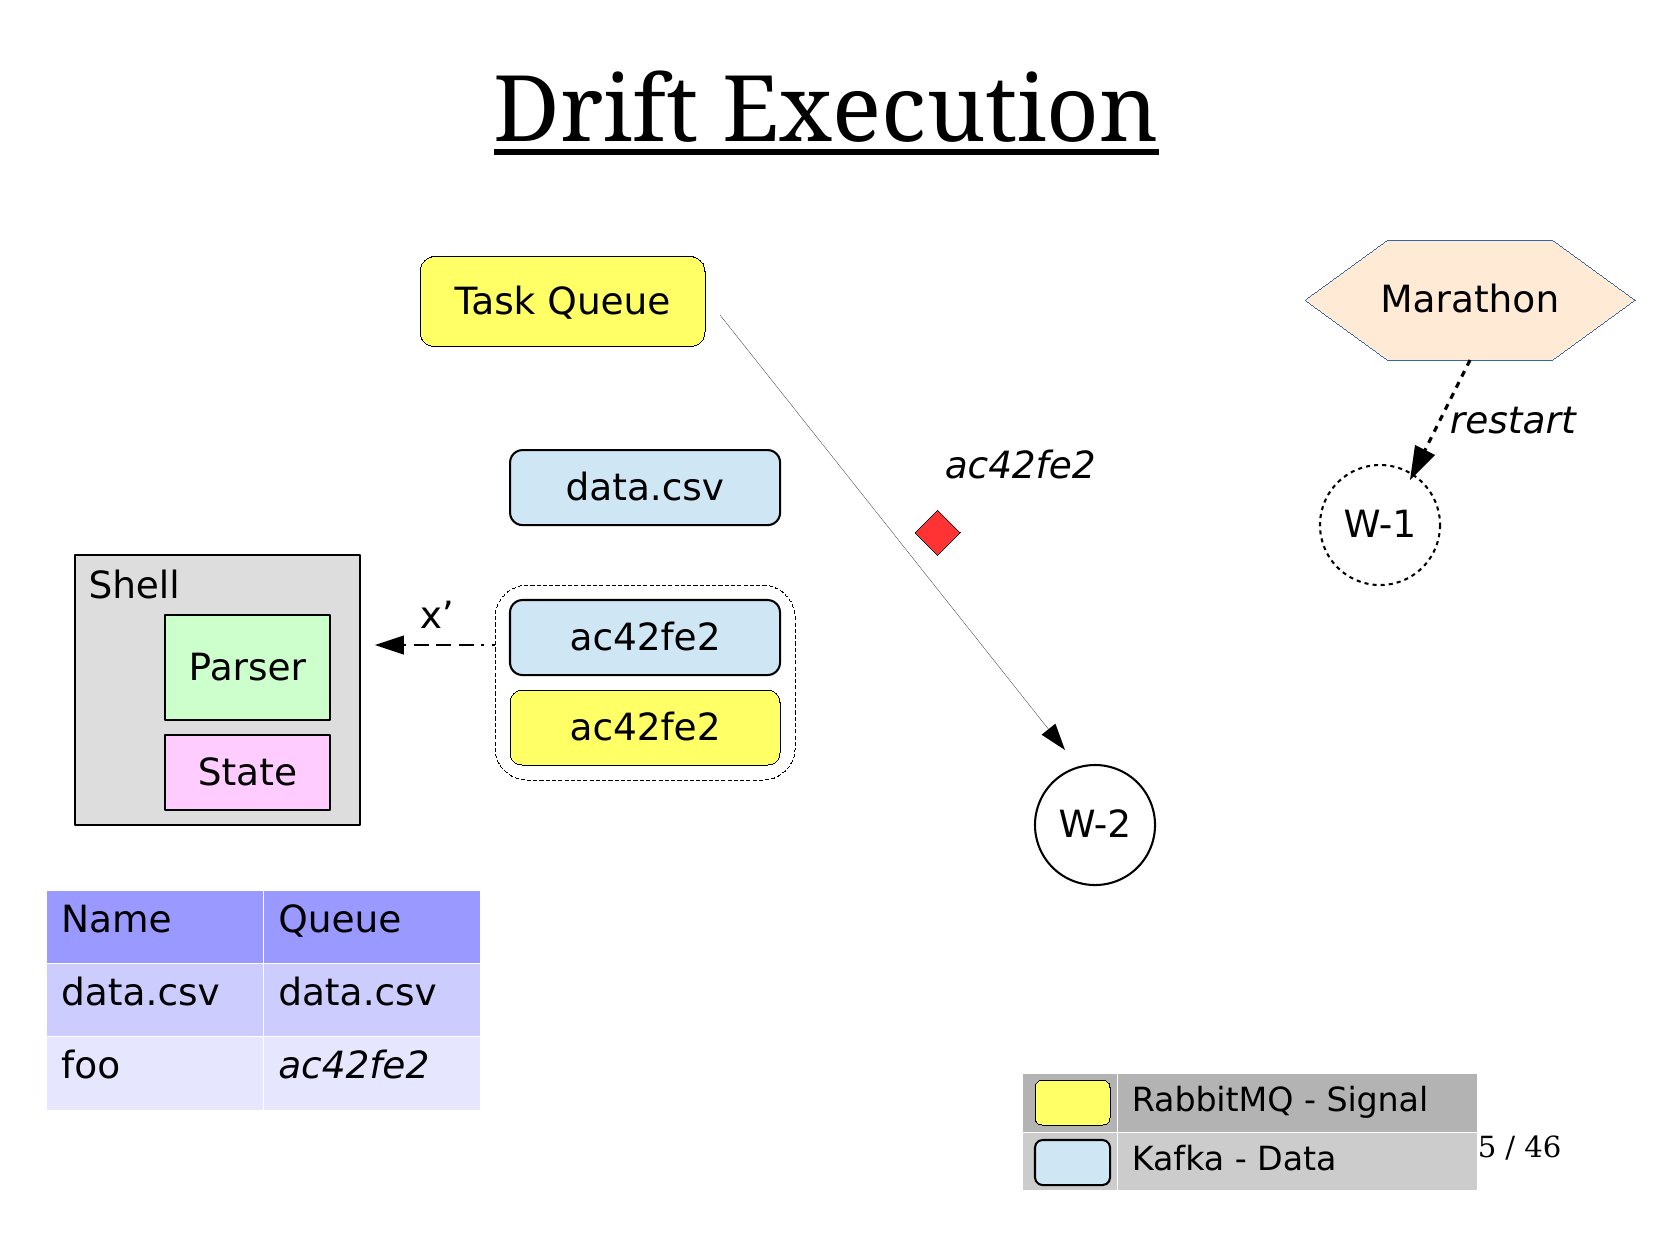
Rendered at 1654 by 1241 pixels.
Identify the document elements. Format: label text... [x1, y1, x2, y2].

text_box restart [1435, 391, 1592, 451]
text_box Parser [165, 615, 331, 721]
table_header Queue [264, 891, 480, 963]
text_box data.csv [510, 450, 781, 526]
table_header Name [47, 891, 263, 963]
text_box [495, 585, 796, 781]
table_cell Kafka - Data [1118, 1133, 1477, 1190]
table_header RabbitMQ - Signal [1118, 1074, 1477, 1132]
table_cell data.csv [47, 964, 263, 1036]
text_box State [165, 735, 331, 811]
text_box W-2 [1035, 765, 1156, 886]
table_cell foo [47, 1037, 263, 1110]
text_box Task Queue [420, 256, 706, 347]
text_box Shell [73, 556, 196, 616]
table_cell ac42fe2 [264, 1037, 480, 1110]
table_header [1023, 1074, 1117, 1132]
title Drift Execution [82, 2, 1571, 211]
text_box [1035, 1080, 1111, 1126]
table_cell data.csv [264, 964, 480, 1036]
text_box [1035, 1140, 1111, 1186]
text_box Marathon [1305, 240, 1636, 361]
table_cell [1023, 1133, 1117, 1190]
text_box [75, 555, 361, 826]
text_box x’ [405, 586, 469, 646]
text_box ac42fe2 [930, 436, 1111, 496]
text_box [915, 510, 961, 556]
text_box W-1 [1320, 465, 1441, 586]
